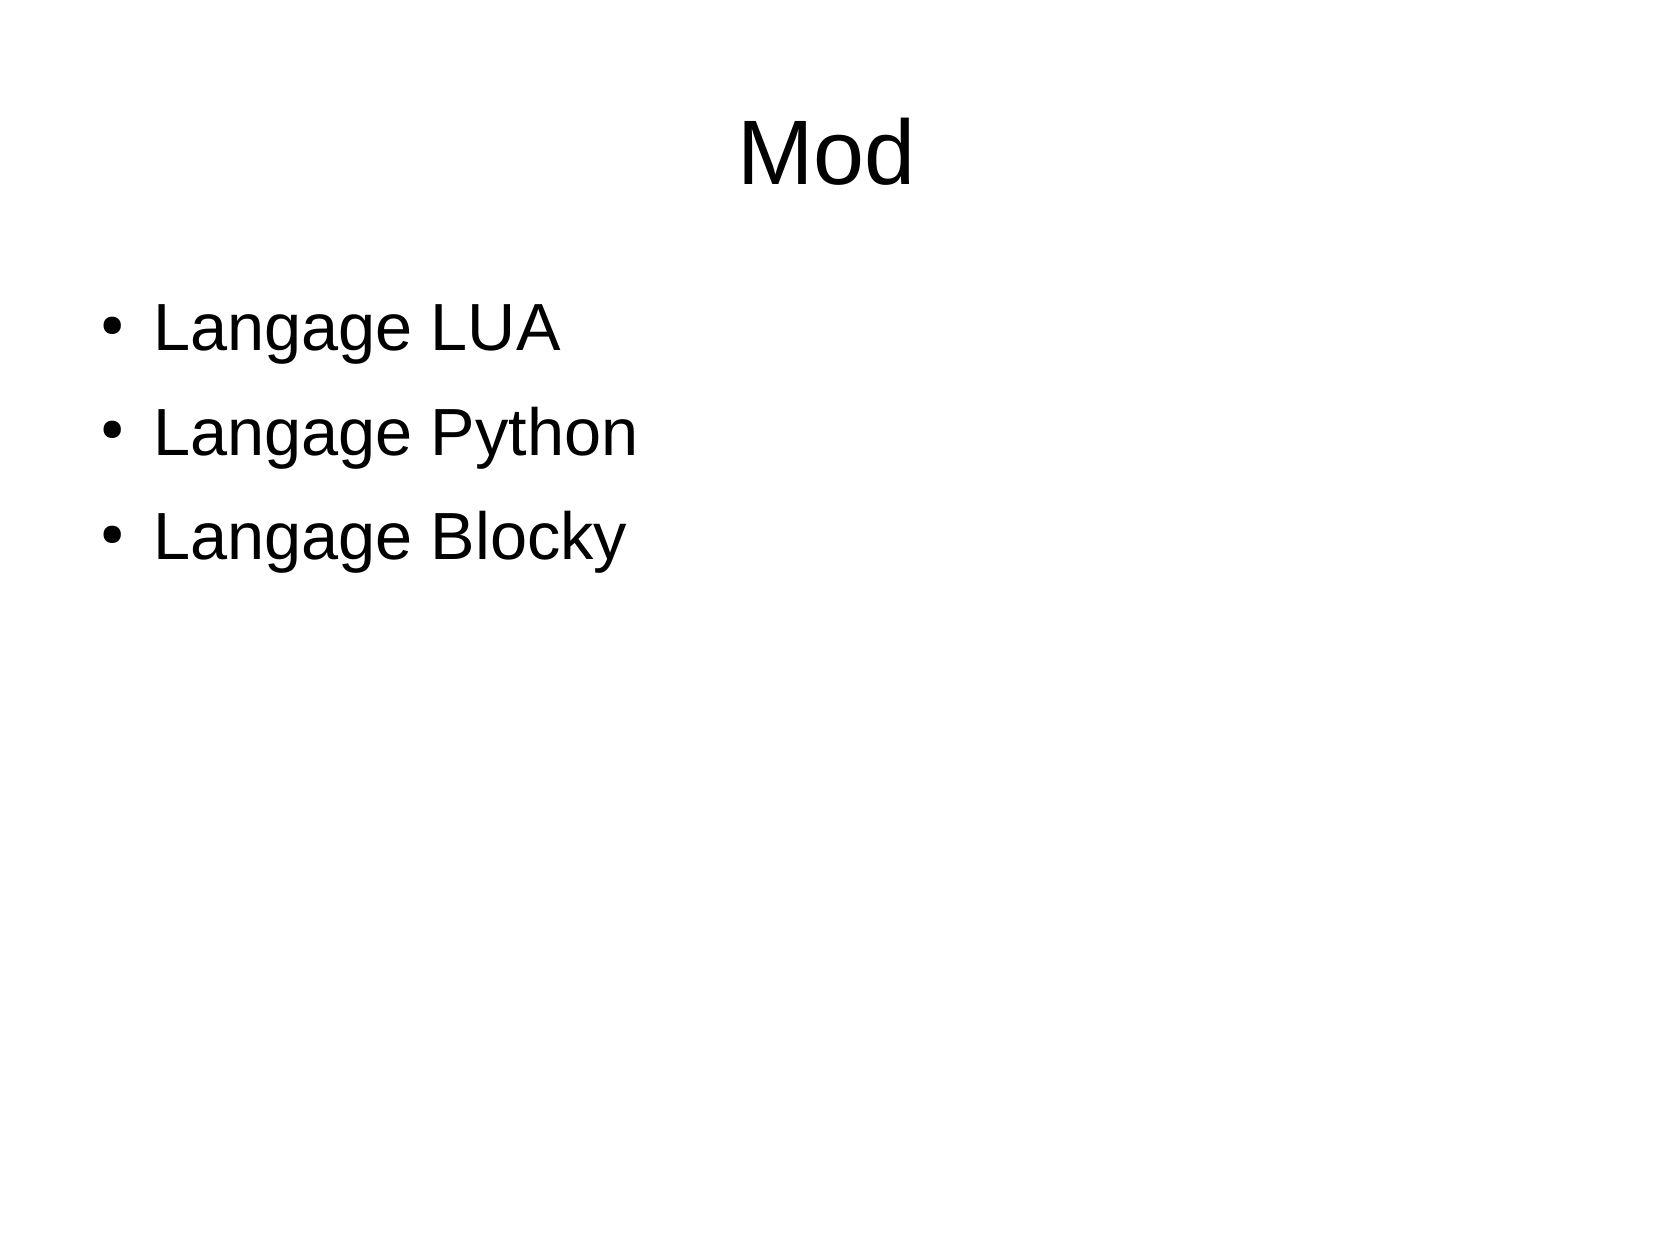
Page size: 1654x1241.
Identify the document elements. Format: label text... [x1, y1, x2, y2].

list Langage LUA Langage Python Langage Blocky [82, 290, 1571, 1010]
title Mod [82, 49, 1571, 257]
